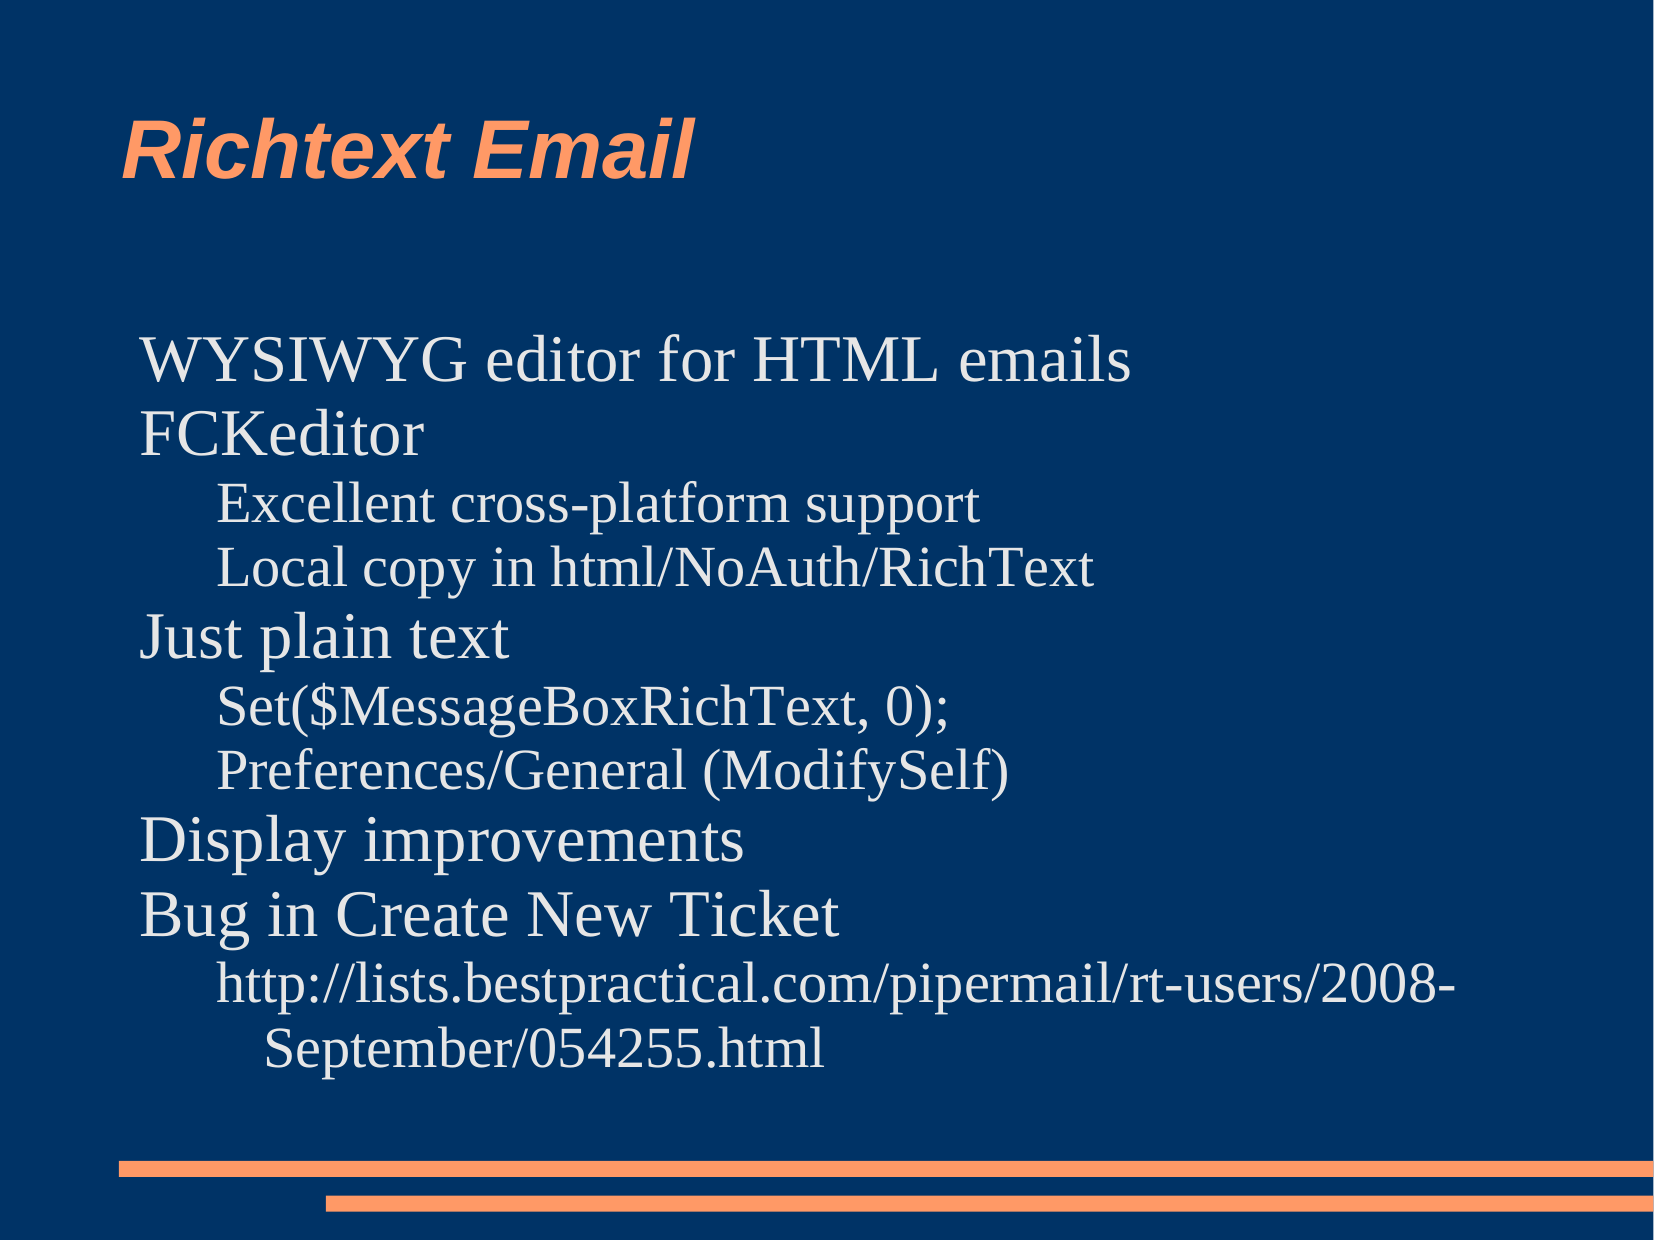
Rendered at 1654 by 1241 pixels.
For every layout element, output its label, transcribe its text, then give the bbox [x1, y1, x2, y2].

list WYSIWYG editor for HTML emails FCKeditor Excellent cross-platform support Local copy in html/NoAuth/RichText Just plain text Set($MessageBoxRichText, 0); Preferences/General (ModifySelf) Display improvements Bug in Create New Ticket http://lists.bestpractical.com/pipermail/rt-users/2008-September/054255.html [121, 322, 1561, 1118]
title Richtext Email [121, 53, 1534, 247]
